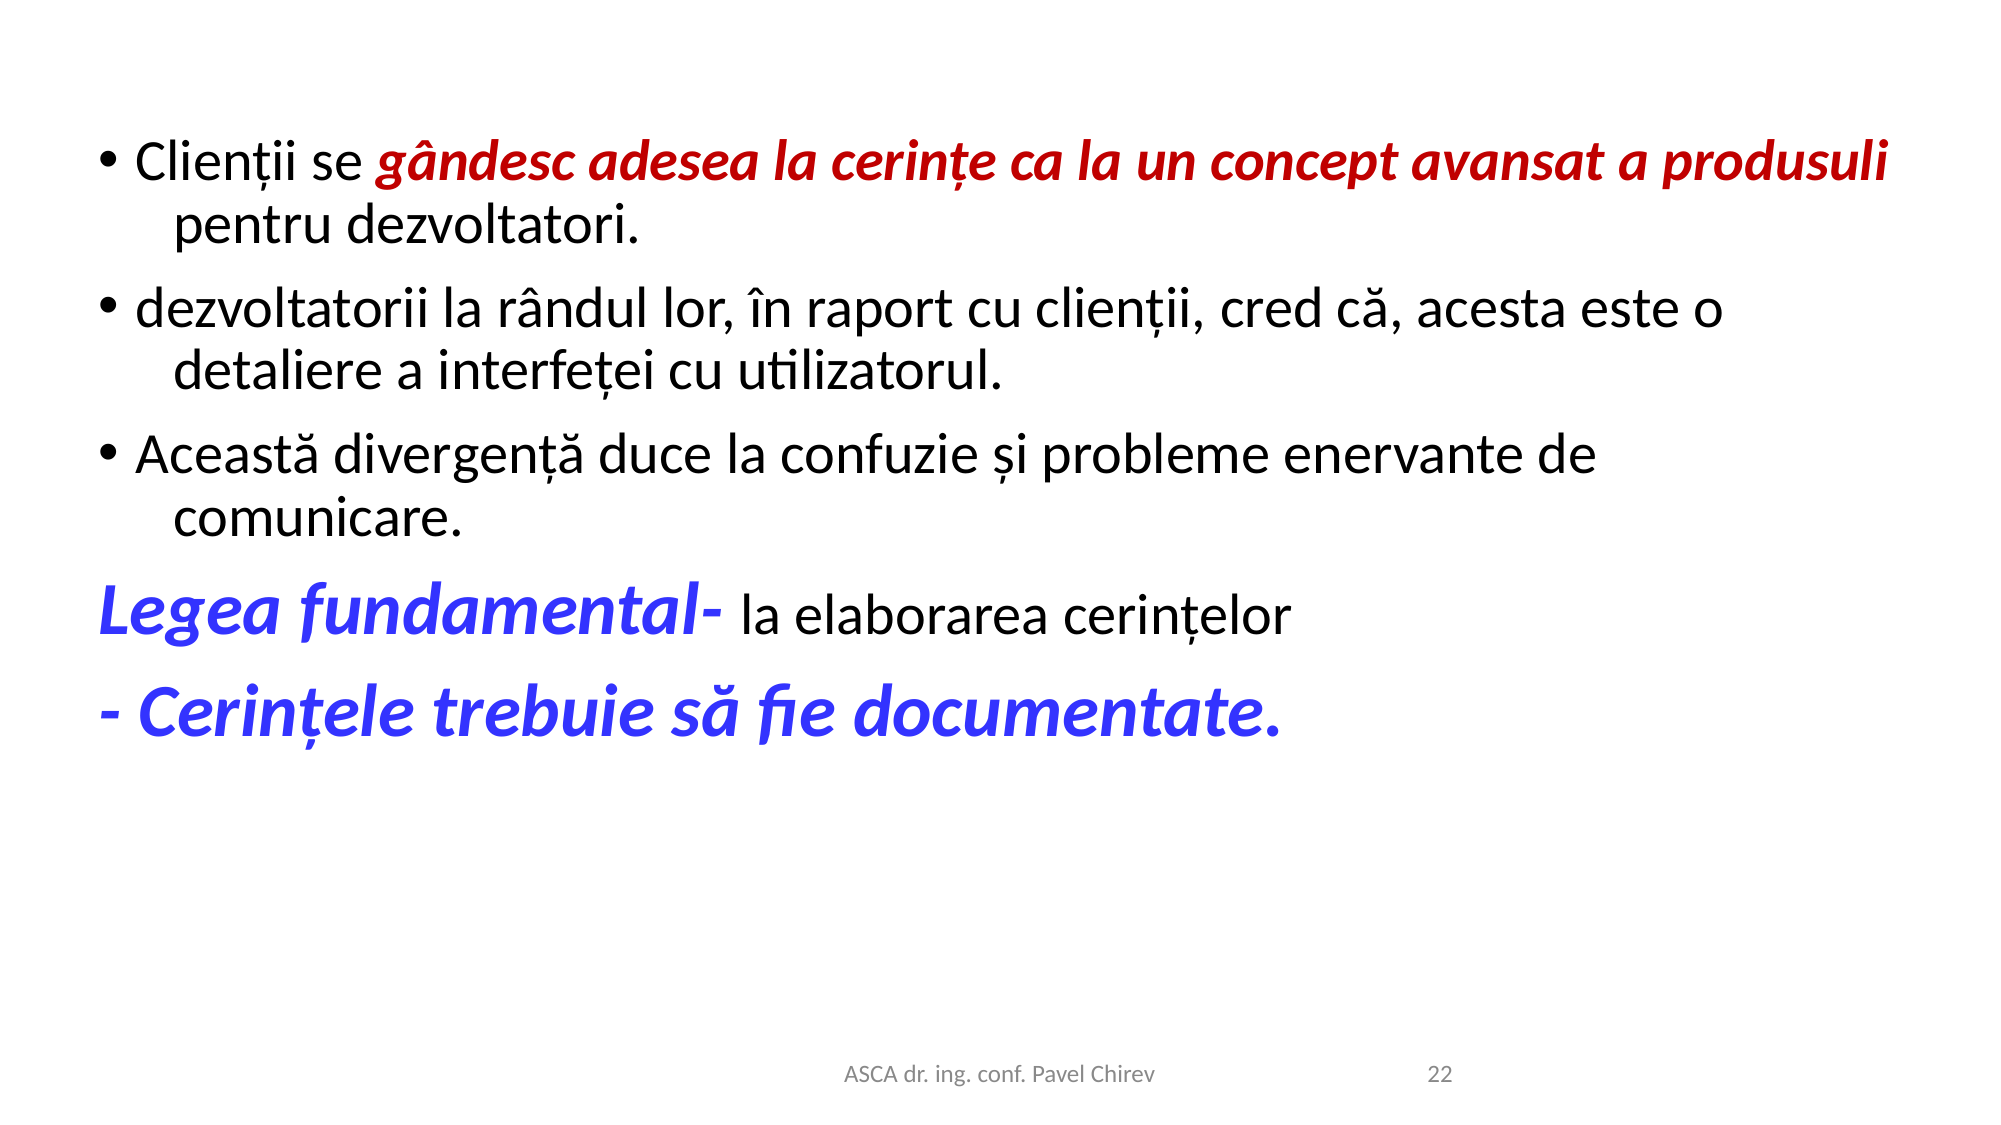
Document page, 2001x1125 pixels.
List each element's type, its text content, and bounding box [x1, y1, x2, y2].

text_box ASCA dr. ing. conf. Pavel Chirev [662, 1042, 1338, 1103]
text_box [1412, 1042, 1863, 1103]
list Clienții se gândesc adesea la cerințe ca la un concept avansat a produsuli pentru dezvoltatori. dezvoltatorii la rândul lor, în raport cu clienții, cred că, acesta este o detaliere a interfeței cu utilizatorul. Această divergență duce la confuzie și probleme enervante de comunicare. Legea fundamental- la elaborarea cerințelor - Cerințele trebuie să fie documentate. [83, 122, 1913, 1014]
